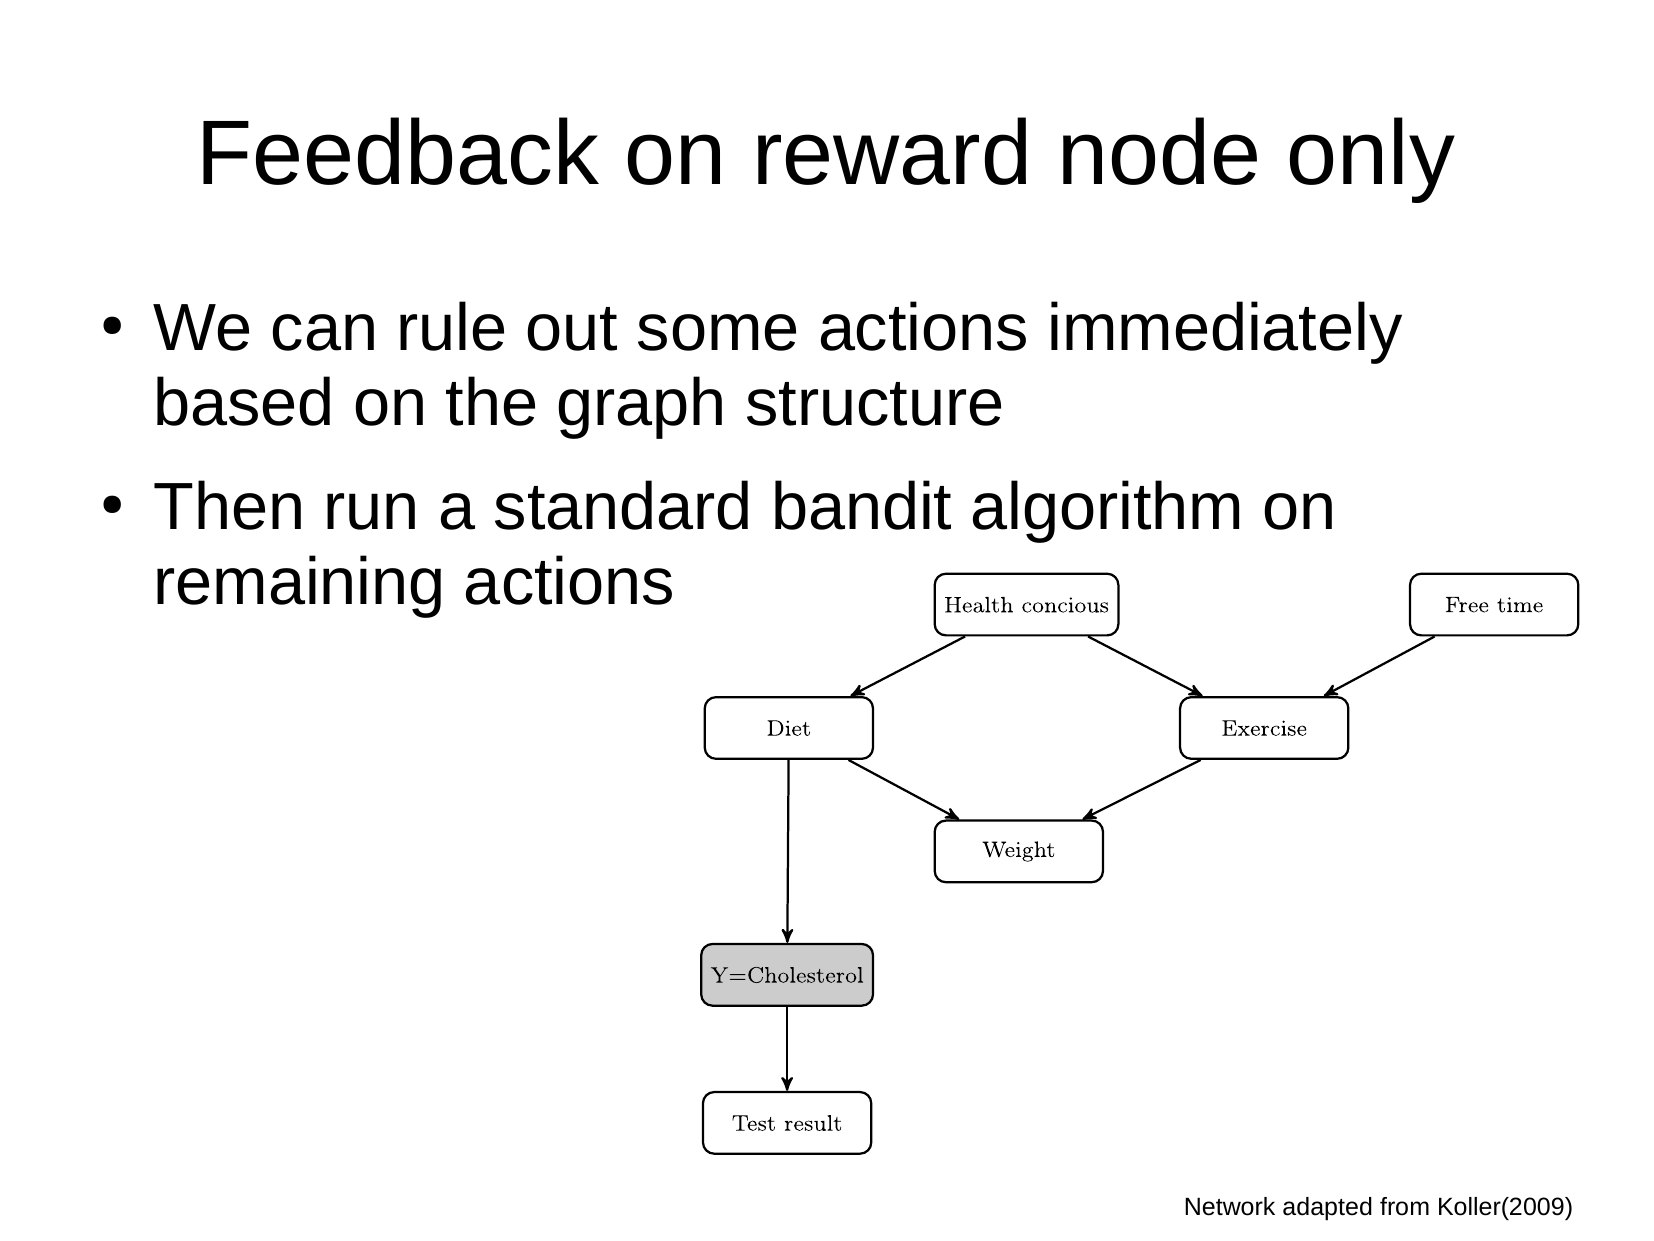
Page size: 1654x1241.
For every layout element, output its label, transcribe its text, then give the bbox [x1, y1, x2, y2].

picture [696, 569, 1583, 1158]
list We can rule out some actions immediately based on the graph structure Then run a standard bandit algorithm on remaining actions [82, 290, 1571, 1010]
title Feedback on reward node only [82, 49, 1571, 257]
text_box Network adapted from Koller(2009) [1169, 1185, 1642, 1229]
